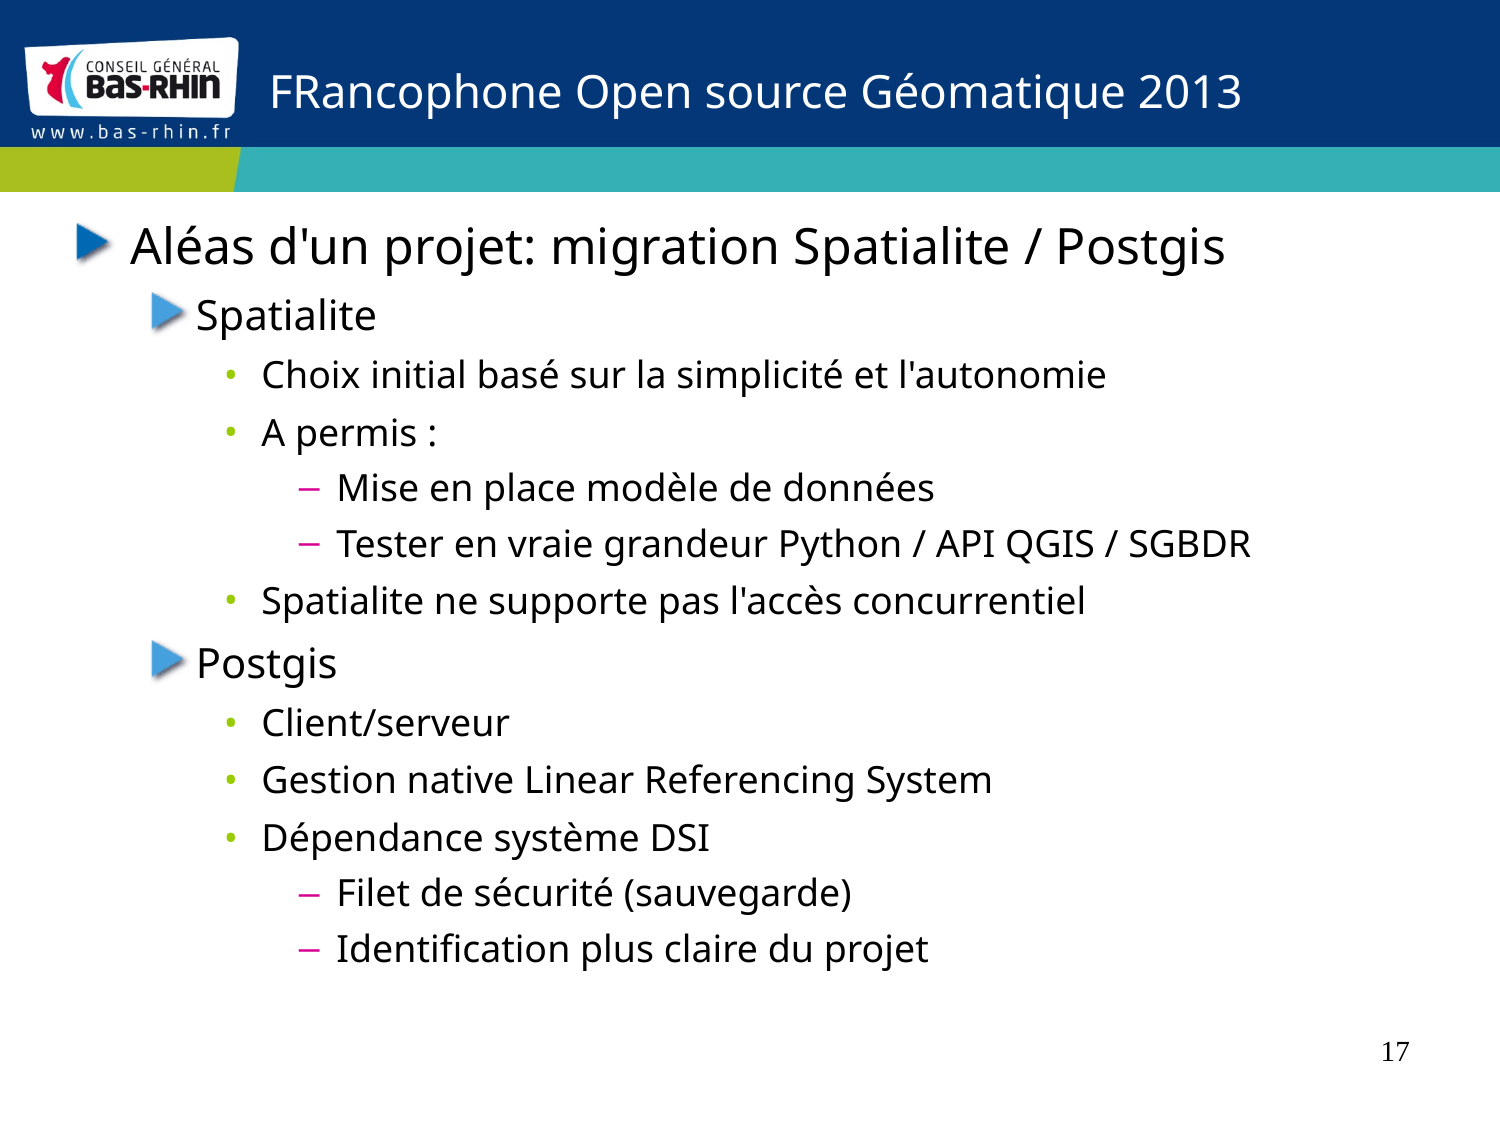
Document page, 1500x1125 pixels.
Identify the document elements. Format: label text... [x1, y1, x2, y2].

list Aléas d'un projet: migration Spatialite / Postgis Spatialite Choix initial basé sur la simplicité et l'autonomie A permis : Mise en place modèle de données Tester en vraie grandeur Python / API QGIS / SGBDR Spatialite ne supporte pas l'accès concurrentiel Postgis Client/serveur Gestion native Linear Referencing System Dépendance système DSI Filet de sécurité (sauvegarde) Identification plus claire du projet [59, 206, 1410, 1019]
title FRancophone Open source Géomatique 2013 [253, 30, 1471, 149]
picture [0, 0, 1500, 192]
